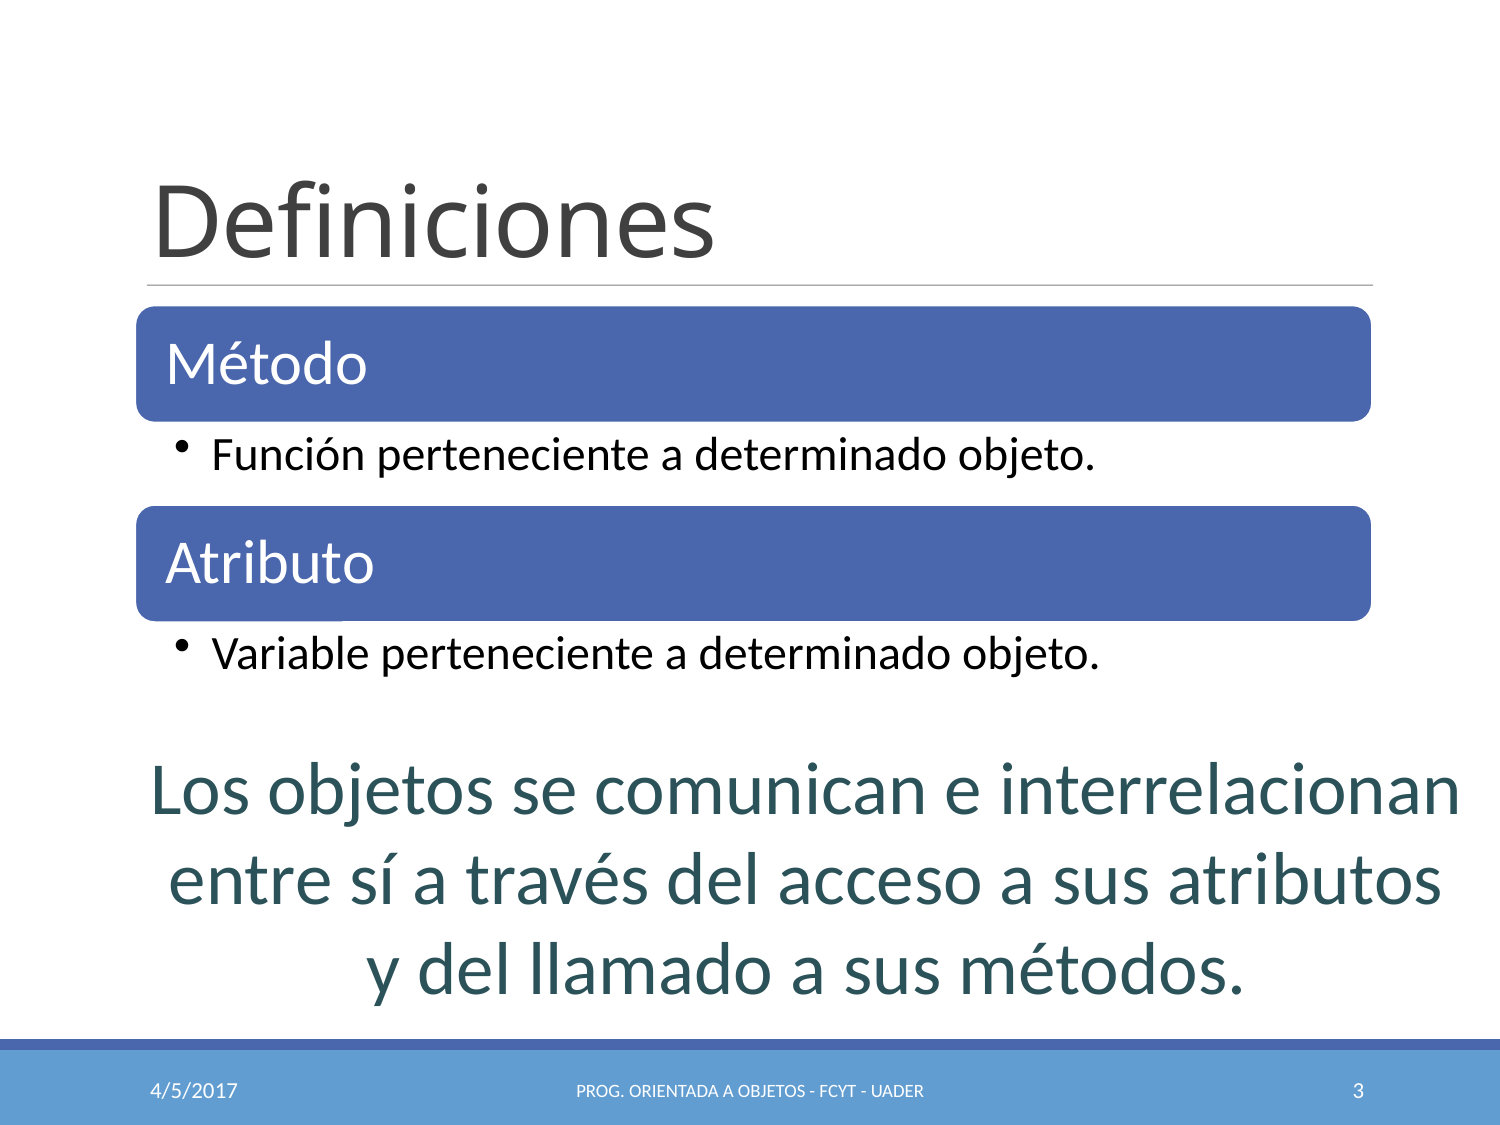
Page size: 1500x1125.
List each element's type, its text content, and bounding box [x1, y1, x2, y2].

text_box Los objetos se comunican e interrelacionan entre sí a través del acceso a sus atributos y del llamado a sus métodos. [135, 731, 1479, 1017]
text_box Variable perteneciente a determinado objeto. [134, 622, 1373, 704]
text_box Función perteneciente a determinado objeto. [134, 422, 1373, 505]
title Definiciones [135, 47, 1373, 285]
slide_number 4/5/2017 [135, 1059, 440, 1120]
text_box Atributo [134, 504, 1373, 622]
slide_number <número> [1218, 1059, 1380, 1120]
footer Prog. Orientada a Objetos - FCyT - UADER [453, 1059, 1047, 1120]
text_box Método [134, 304, 1373, 422]
